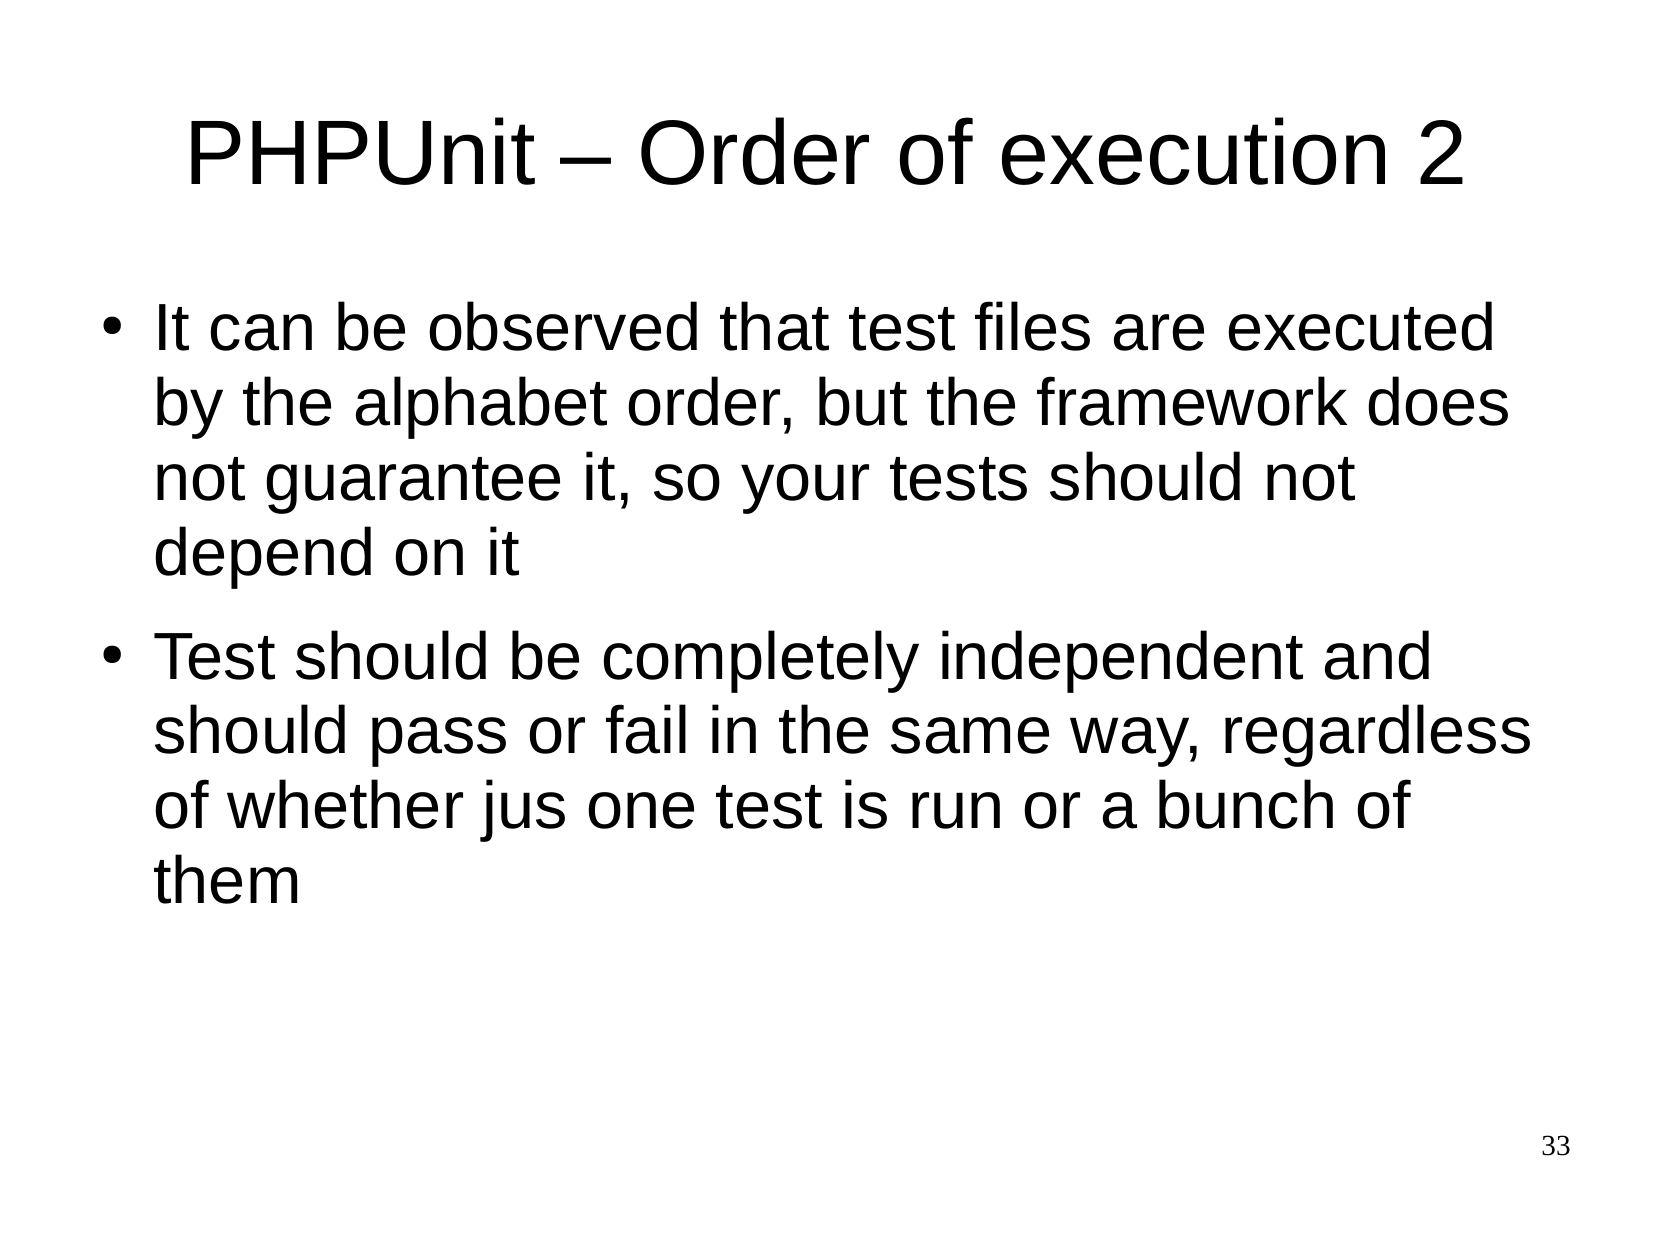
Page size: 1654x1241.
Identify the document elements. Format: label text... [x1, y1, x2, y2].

list It can be observed that test files are executed by the alphabet order, but the framework does not guarantee it, so your tests should not depend on it Test should be completely independent and should pass or fail in the same way, regardless of whether jus one test is run or a bunch of them [82, 290, 1571, 1010]
title PHPUnit – Order of execution 2 [82, 49, 1571, 257]
